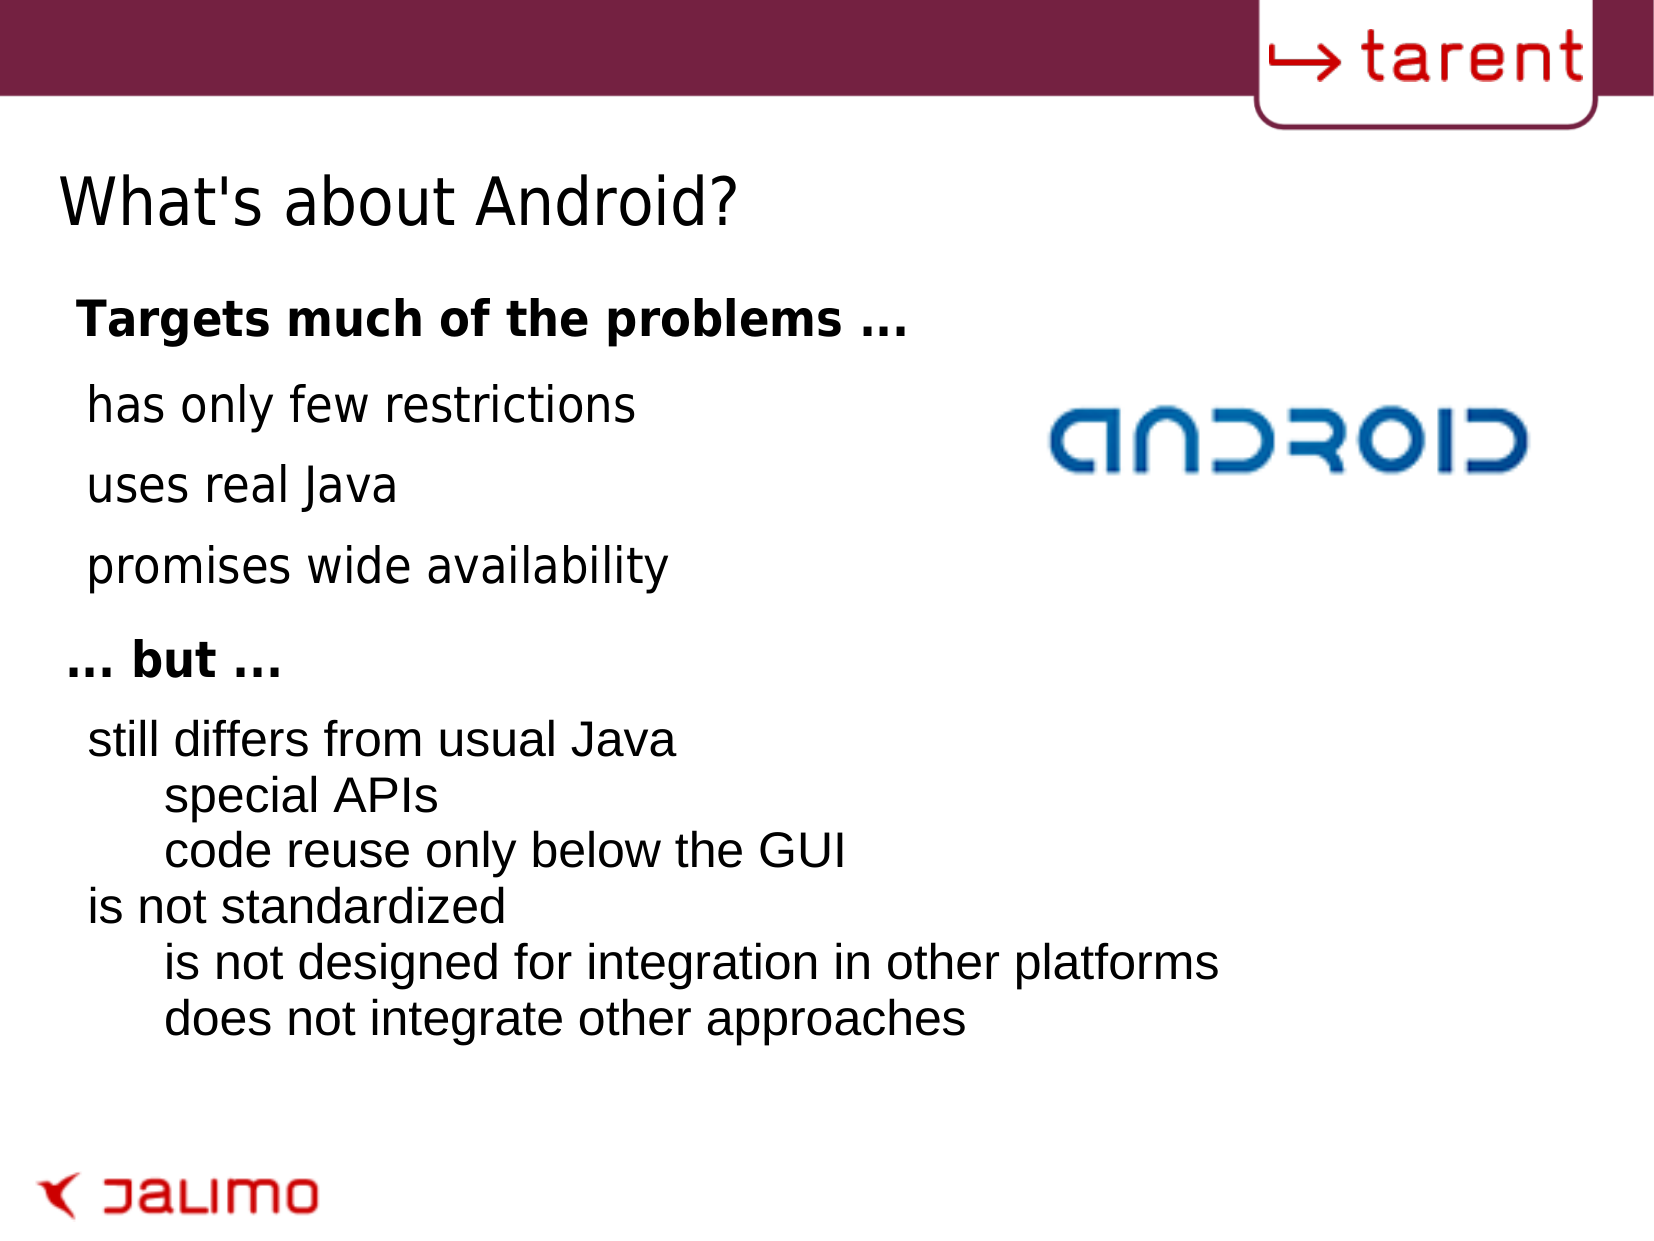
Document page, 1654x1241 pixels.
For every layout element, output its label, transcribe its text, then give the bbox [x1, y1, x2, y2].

picture [0, 0, 1654, 146]
picture [1039, 354, 1541, 535]
text_box still differs from usual Java special APIs code reuse only below the GUI is not standardized is not designed for integration in other platforms does not integrate other approaches [54, 723, 1391, 1164]
list has only few restrictions uses real Java promises wide availability [69, 375, 1581, 595]
list ... but ... [47, 631, 1560, 723]
picture [32, 1171, 324, 1222]
list Targets much of the problems ... [59, 290, 1571, 382]
title What's about Android? [59, 163, 1625, 242]
